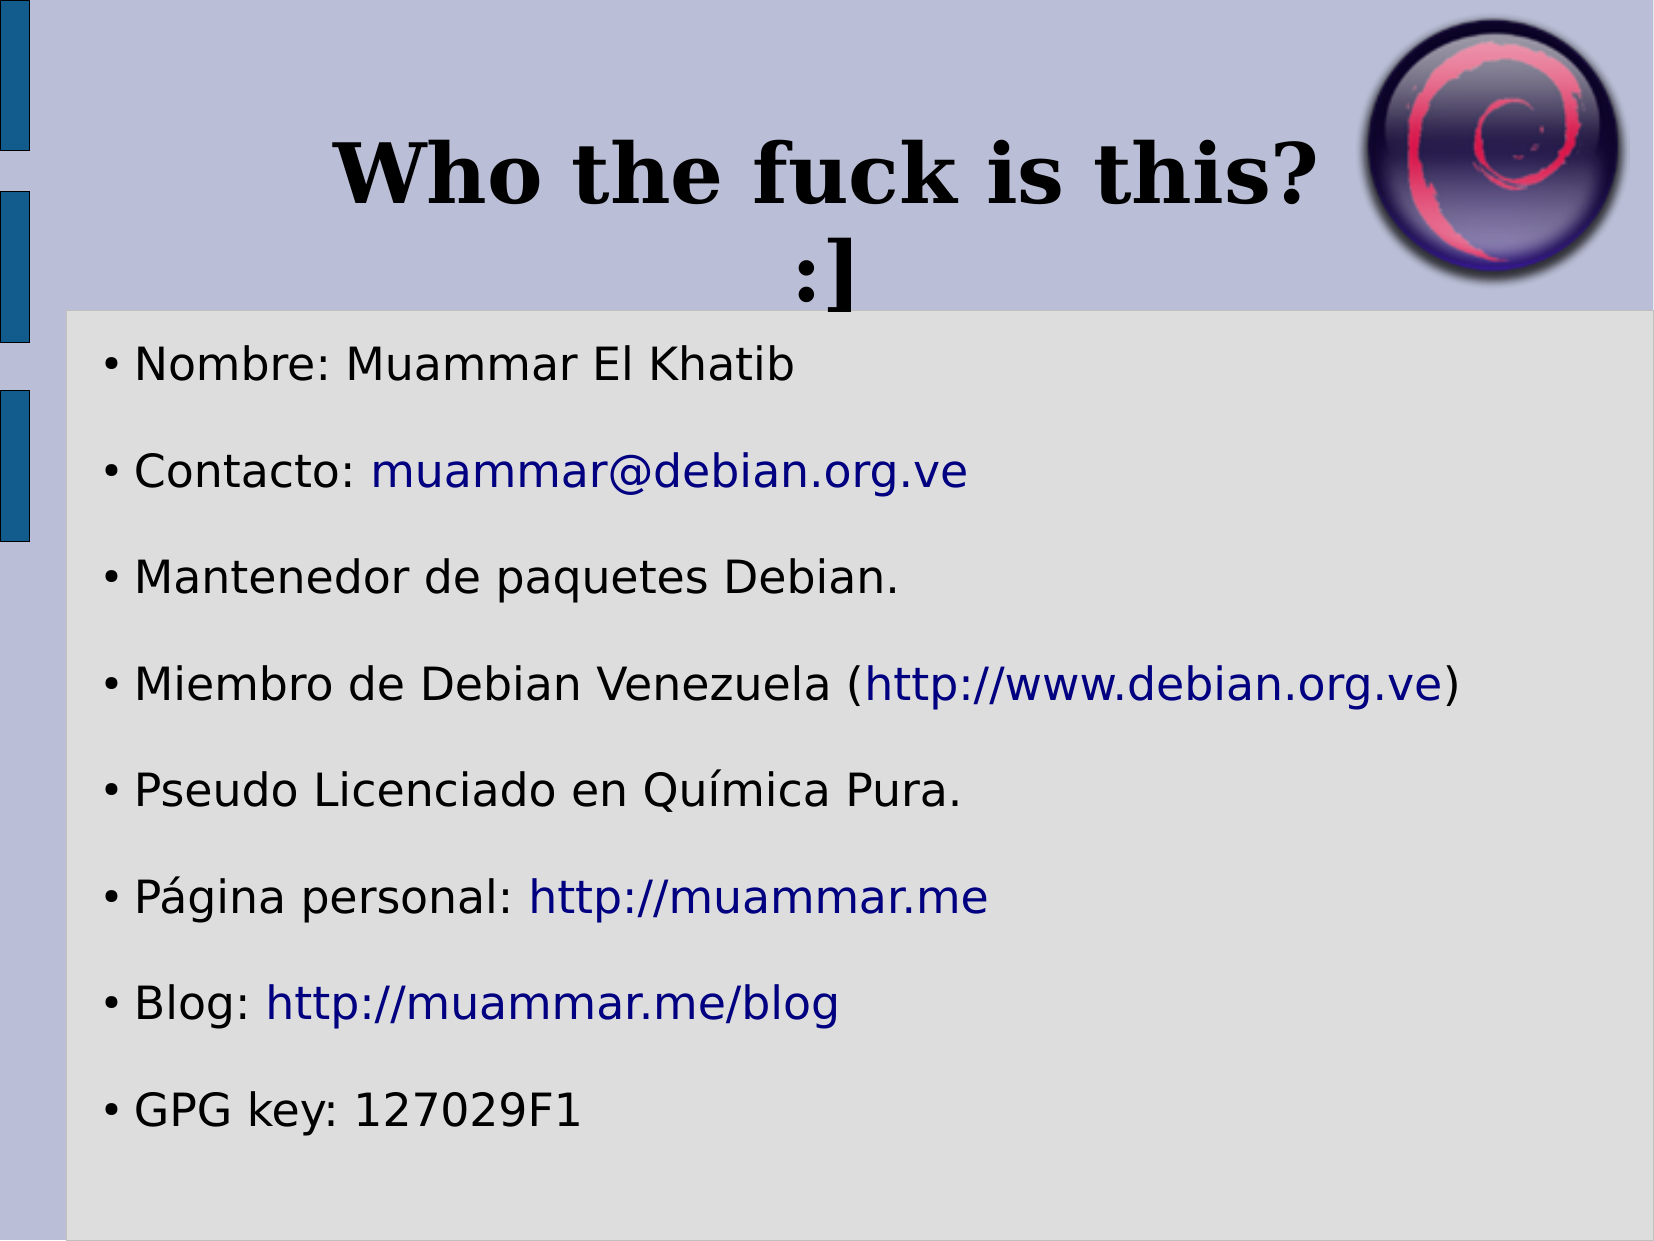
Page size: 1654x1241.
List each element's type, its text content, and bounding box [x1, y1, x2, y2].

text_box Who the fuck is this? :] [59, 118, 1595, 329]
text_box Nombre: Muammar El Khatib Contacto: muammar@debian.org.ve Mantenedor de paquetes Debian. Miembro de Debian Venezuela (http://www.debian.org.ve) Pseudo Licenciado en Química Pura. Página personal: http://muammar.me Blog: http://muammar.me/blog GPG key: 127029F1 [88, 330, 1595, 1145]
picture [1334, 5, 1630, 302]
